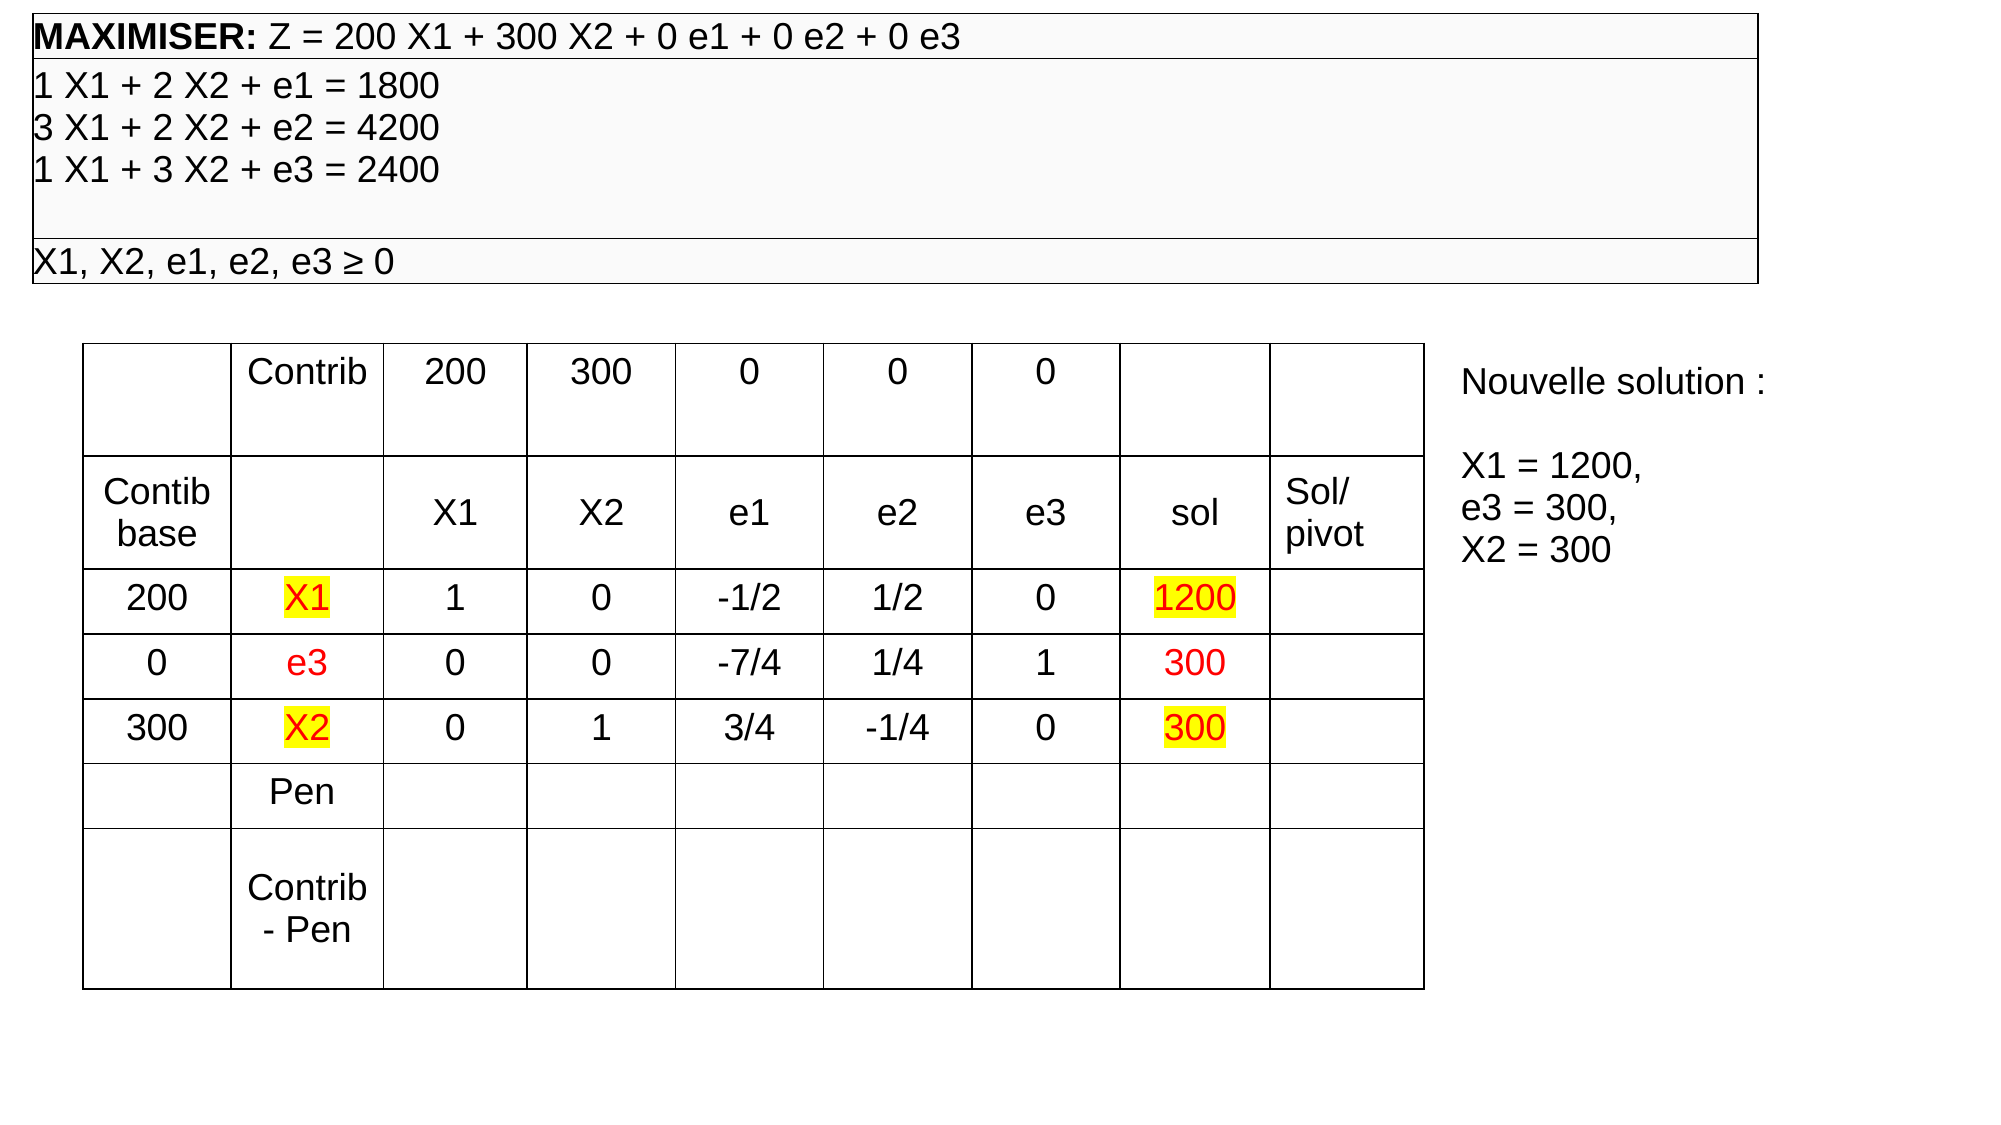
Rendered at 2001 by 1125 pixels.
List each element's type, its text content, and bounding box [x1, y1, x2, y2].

table_cell e2 [824, 457, 971, 568]
table_cell 300 [1121, 635, 1269, 698]
table_cell [676, 764, 823, 828]
table_cell [528, 764, 675, 828]
table_header 200 [384, 344, 526, 455]
table_cell 1 [528, 700, 675, 763]
table_cell 0 [528, 570, 675, 633]
table_cell 1 [973, 635, 1119, 698]
table_cell [1271, 635, 1423, 698]
table_cell [1121, 764, 1269, 828]
table_cell sol [1121, 457, 1269, 568]
table_header Contrib [232, 344, 383, 455]
table_cell 3/4 [676, 700, 823, 763]
table_cell e1 [676, 457, 823, 568]
table_cell X2 [232, 700, 383, 763]
table_cell 0 [973, 700, 1119, 763]
table_cell 0 [384, 635, 526, 698]
table_header 0 [973, 344, 1119, 455]
table_cell 300 [1121, 700, 1269, 763]
table_cell [824, 764, 971, 828]
table_header MAXIMISER: Z = 200 X1 + 300 X2 + 0 e1 + 0 e2 + 0 e3 [34, 14, 1757, 58]
table_header [1271, 344, 1423, 455]
text_box Nouvelle solution : X1 = 1200, e3 = 300, X2 = 300 [1446, 352, 1988, 901]
table_cell 0 [973, 570, 1119, 633]
table_header 0 [676, 344, 823, 455]
table_cell 1200 [1121, 570, 1269, 633]
table_cell 200 [84, 570, 230, 633]
table_cell [384, 764, 526, 828]
table_cell -1/4 [824, 700, 971, 763]
table_cell X2 [528, 457, 675, 568]
table_cell 1/2 [824, 570, 971, 633]
table_cell Sol/pivot [1271, 457, 1423, 568]
table_header [1121, 344, 1269, 455]
table_cell 0 [528, 635, 675, 698]
table_cell [824, 829, 971, 988]
table_cell X1 [384, 457, 526, 568]
table_cell [1271, 829, 1423, 988]
table_cell [676, 829, 823, 988]
table_cell X1 [232, 570, 383, 633]
table_cell e3 [973, 457, 1119, 568]
table_cell 1/4 [824, 635, 971, 698]
table_cell X1, X2, e1, e2, e3 ≥ 0 [34, 239, 1757, 283]
table_cell [973, 829, 1119, 988]
table_header 0 [824, 344, 971, 455]
table_cell [384, 829, 526, 988]
table_cell 0 [384, 700, 526, 763]
table_cell 1 X1 + 2 X2 + e1 = 1800 3 X1 + 2 X2 + e2 = 4200 1 X1 + 3 X2 + e3 = 2400 [34, 59, 1757, 238]
table_cell -1/2 [676, 570, 823, 633]
table_header [84, 344, 230, 455]
table_cell [973, 764, 1119, 828]
table_cell [528, 829, 675, 988]
table_cell 1 [384, 570, 526, 633]
table_header 300 [528, 344, 675, 455]
table_cell [84, 829, 230, 988]
table_cell e3 [232, 635, 383, 698]
table_cell 0 [84, 635, 230, 698]
table_cell Contib base [84, 457, 230, 568]
table_cell [1121, 829, 1269, 988]
table_cell [232, 457, 383, 568]
table_cell 300 [84, 700, 230, 763]
table_cell [1271, 764, 1423, 828]
table_cell Pen [232, 764, 383, 828]
table_cell [1271, 700, 1423, 763]
table_cell [1271, 570, 1423, 633]
table_cell -7/4 [676, 635, 823, 698]
table_cell Contrib - Pen [232, 829, 383, 988]
table_cell [84, 764, 230, 828]
